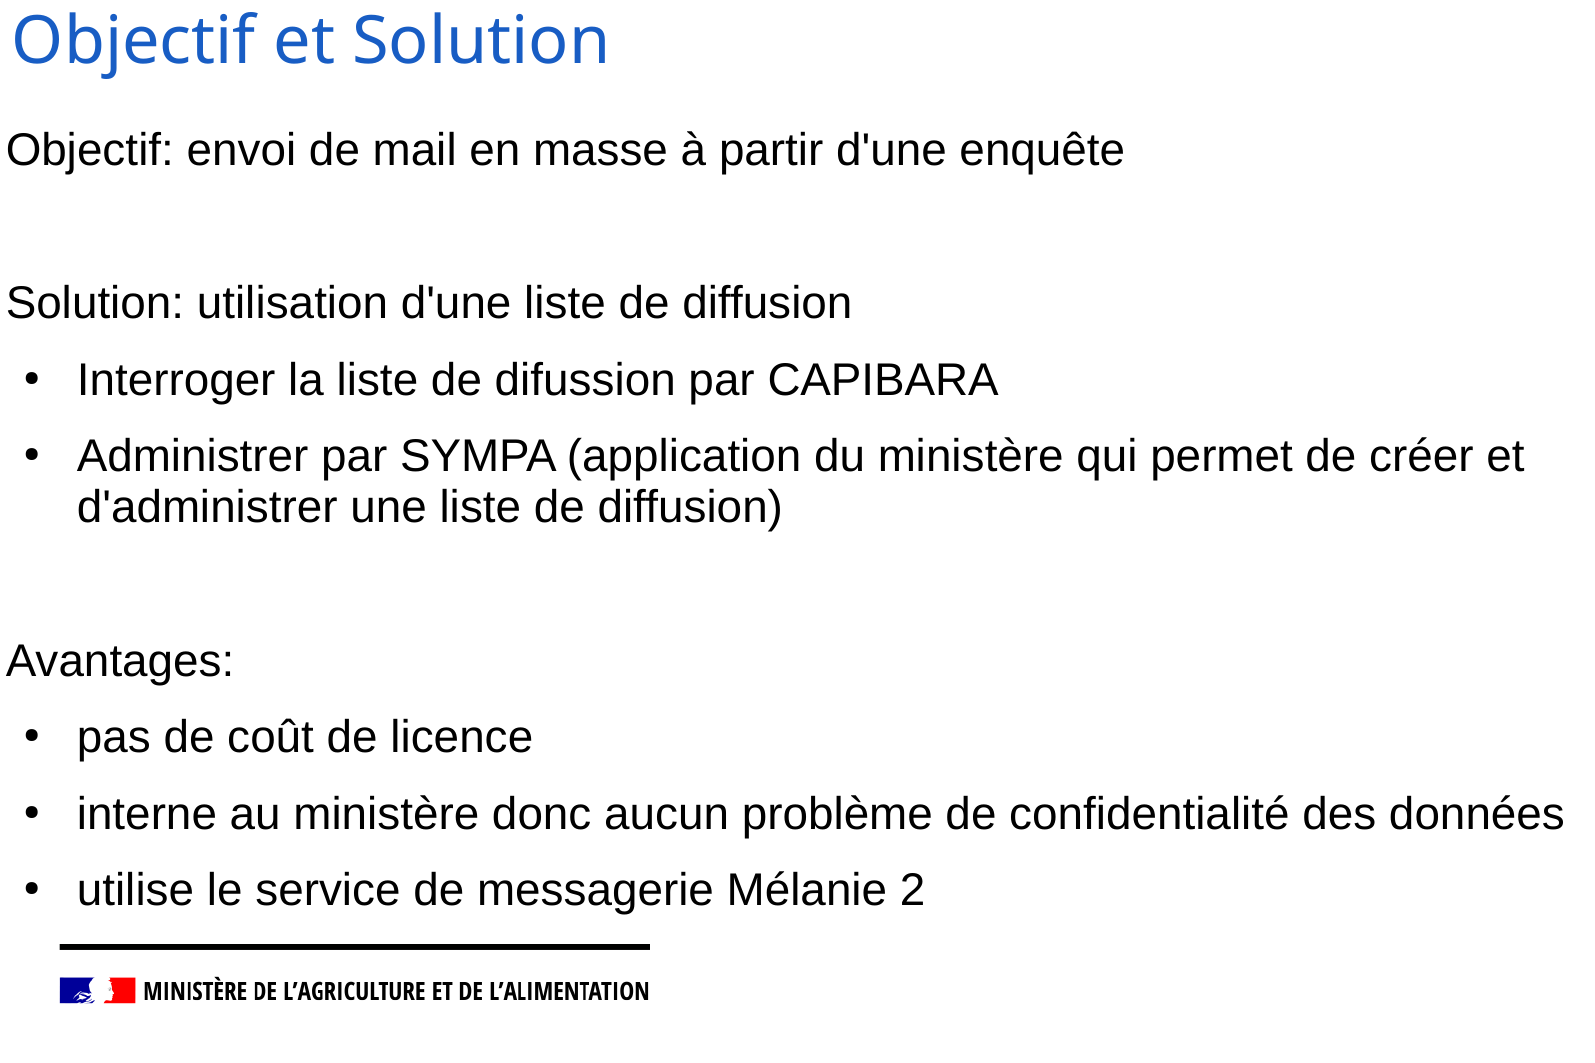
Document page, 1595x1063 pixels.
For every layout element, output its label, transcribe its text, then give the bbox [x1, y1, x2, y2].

picture [59, 944, 650, 1004]
title Objectif et Solution [11, 7, 1489, 83]
list Objectif: envoi de mail en masse à partir d'une enquête Solution: utilisation d'une liste de diffusion Interroger la liste de difussion par CAPIBARA Administrer par SYMPA (application du ministère qui permet de créer et d'administrer une liste de diffusion) Avantages: pas de coût de licence interne au ministère donc aucun problème de confidentialité des données utilise le service de messagerie Mélanie 2 [5, 124, 1571, 913]
